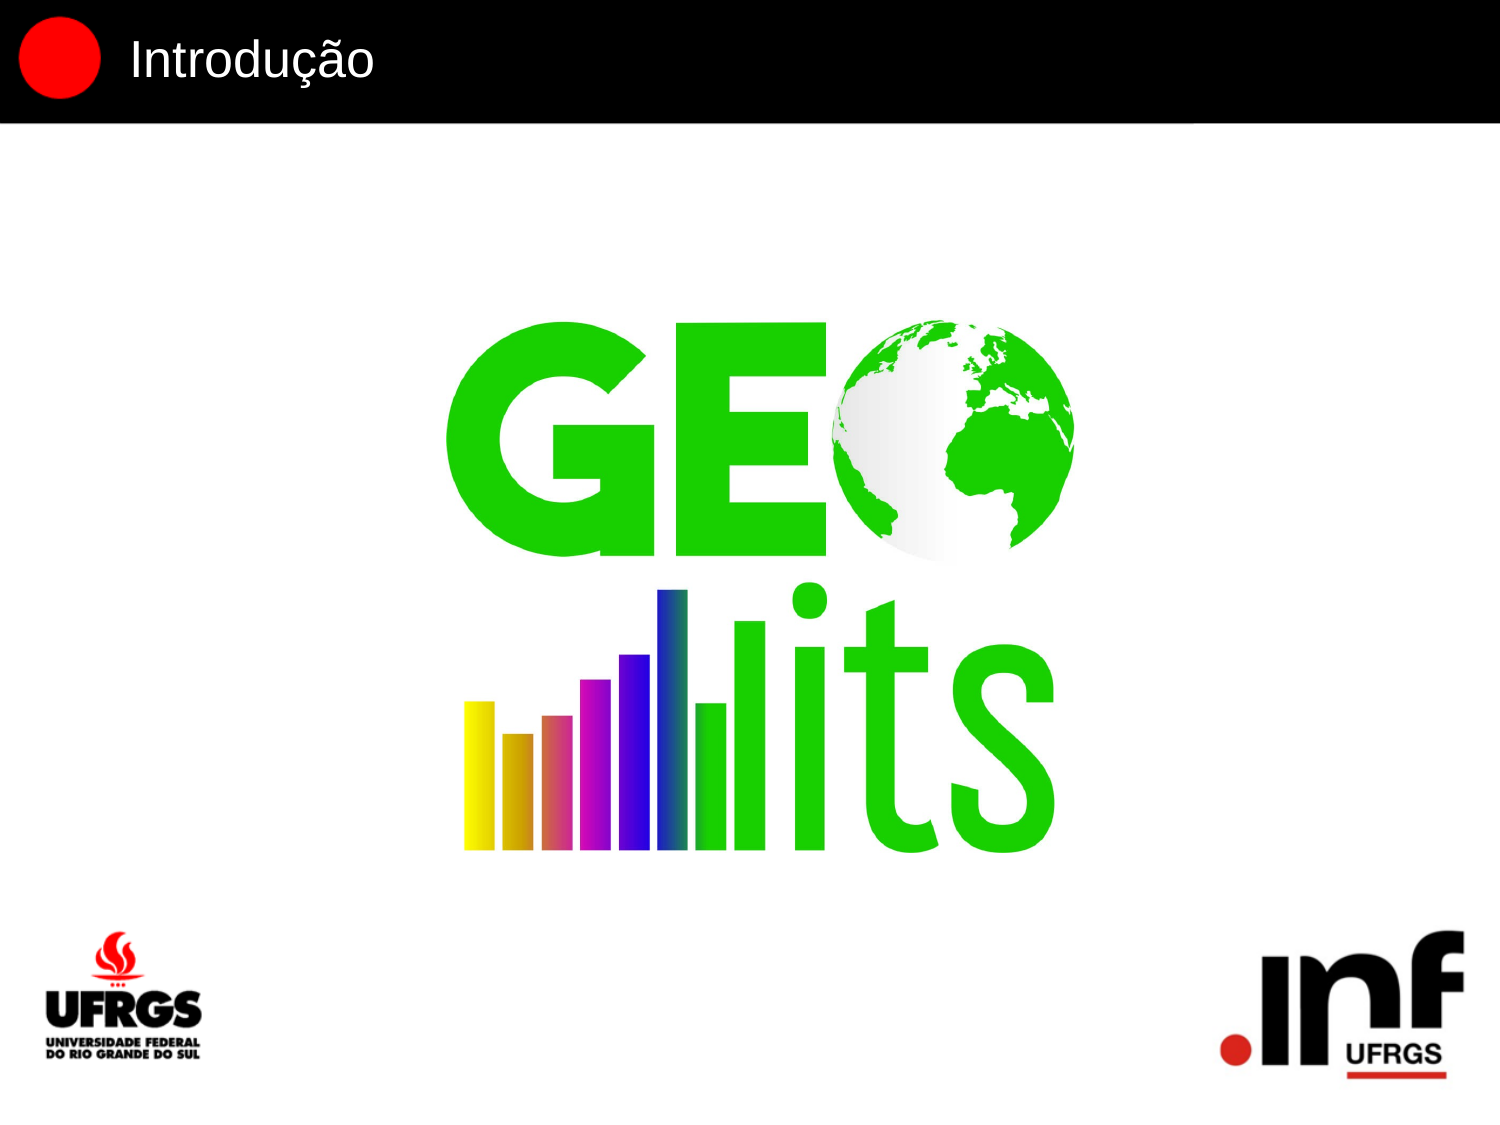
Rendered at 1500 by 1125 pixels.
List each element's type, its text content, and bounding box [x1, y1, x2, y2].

picture [0, 0, 1500, 1125]
text_box [82, 200, 1371, 886]
title Introdução [114, 1, 1465, 119]
